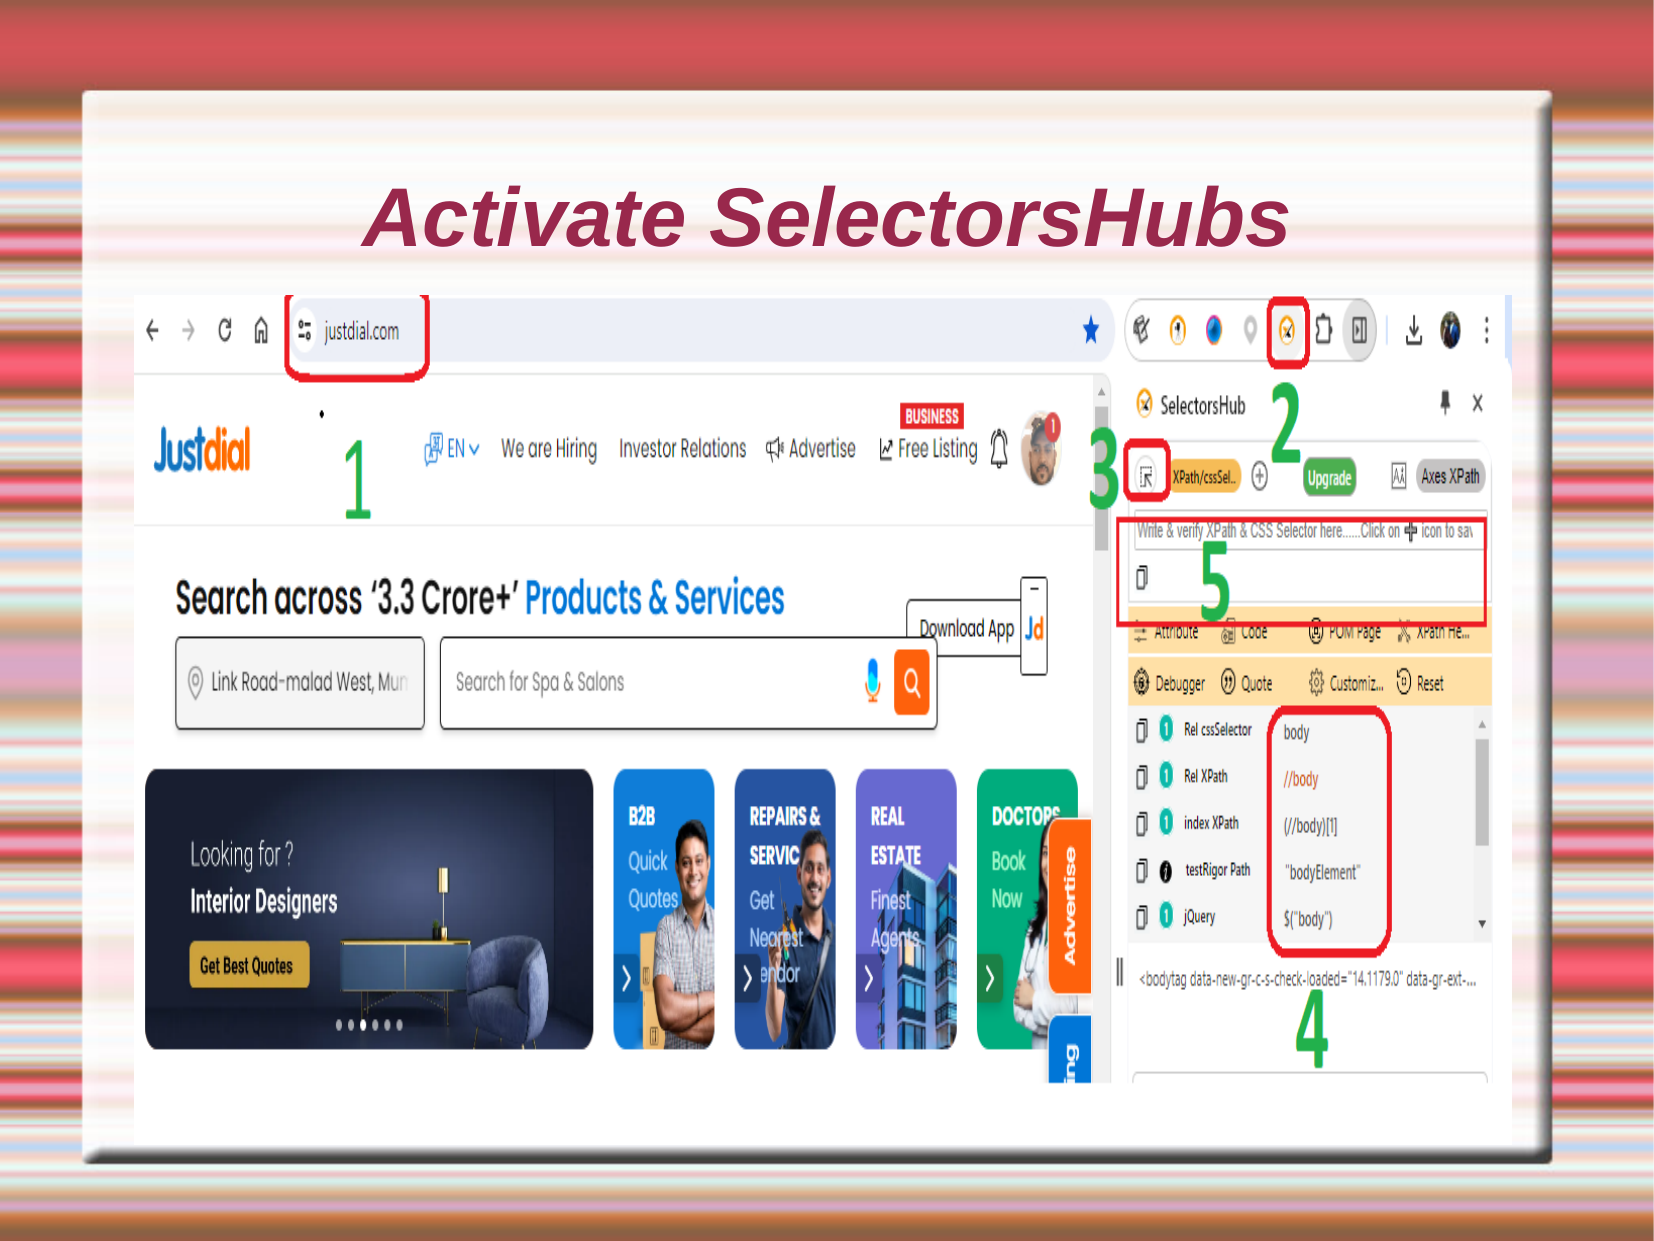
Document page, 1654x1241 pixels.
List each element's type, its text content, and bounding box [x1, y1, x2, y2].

title Activate SelectorsHubs [121, 114, 1534, 322]
picture [0, 0, 1654, 1241]
